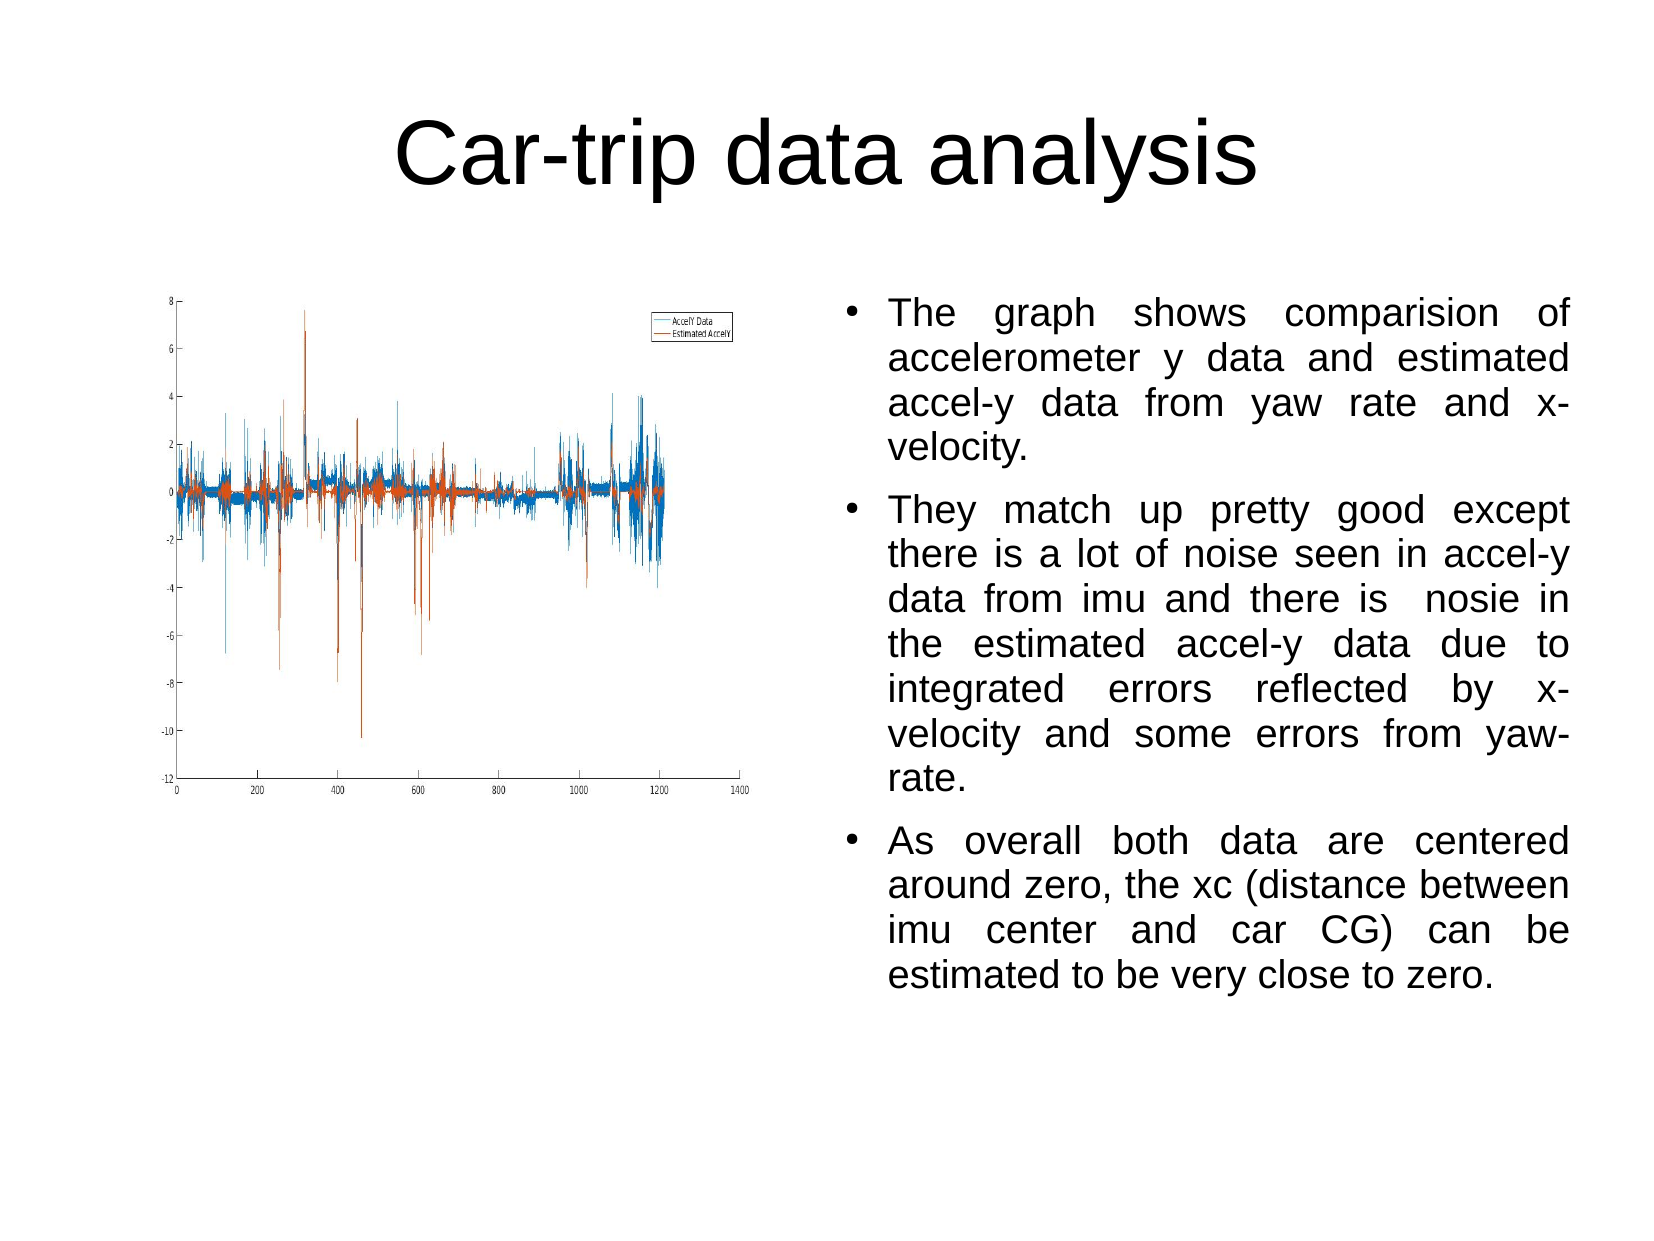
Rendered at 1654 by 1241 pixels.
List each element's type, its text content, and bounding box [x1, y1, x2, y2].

list The graph shows comparision of accelerometer y data and estimated accel-y data from yaw rate and x-velocity. They match up pretty good except there is a lot of noise seen in accel-y data from imu and there is nosie in the estimated accel-y data due to integrated errors reflected by x-velocity and some errors from yaw-rate. As overall both data are centered around zero, the xc (distance between imu center and car CG) can be estimated to be very close to zero. [845, 290, 1572, 1010]
title Car-trip data analysis [82, 49, 1571, 257]
picture [82, 256, 809, 843]
